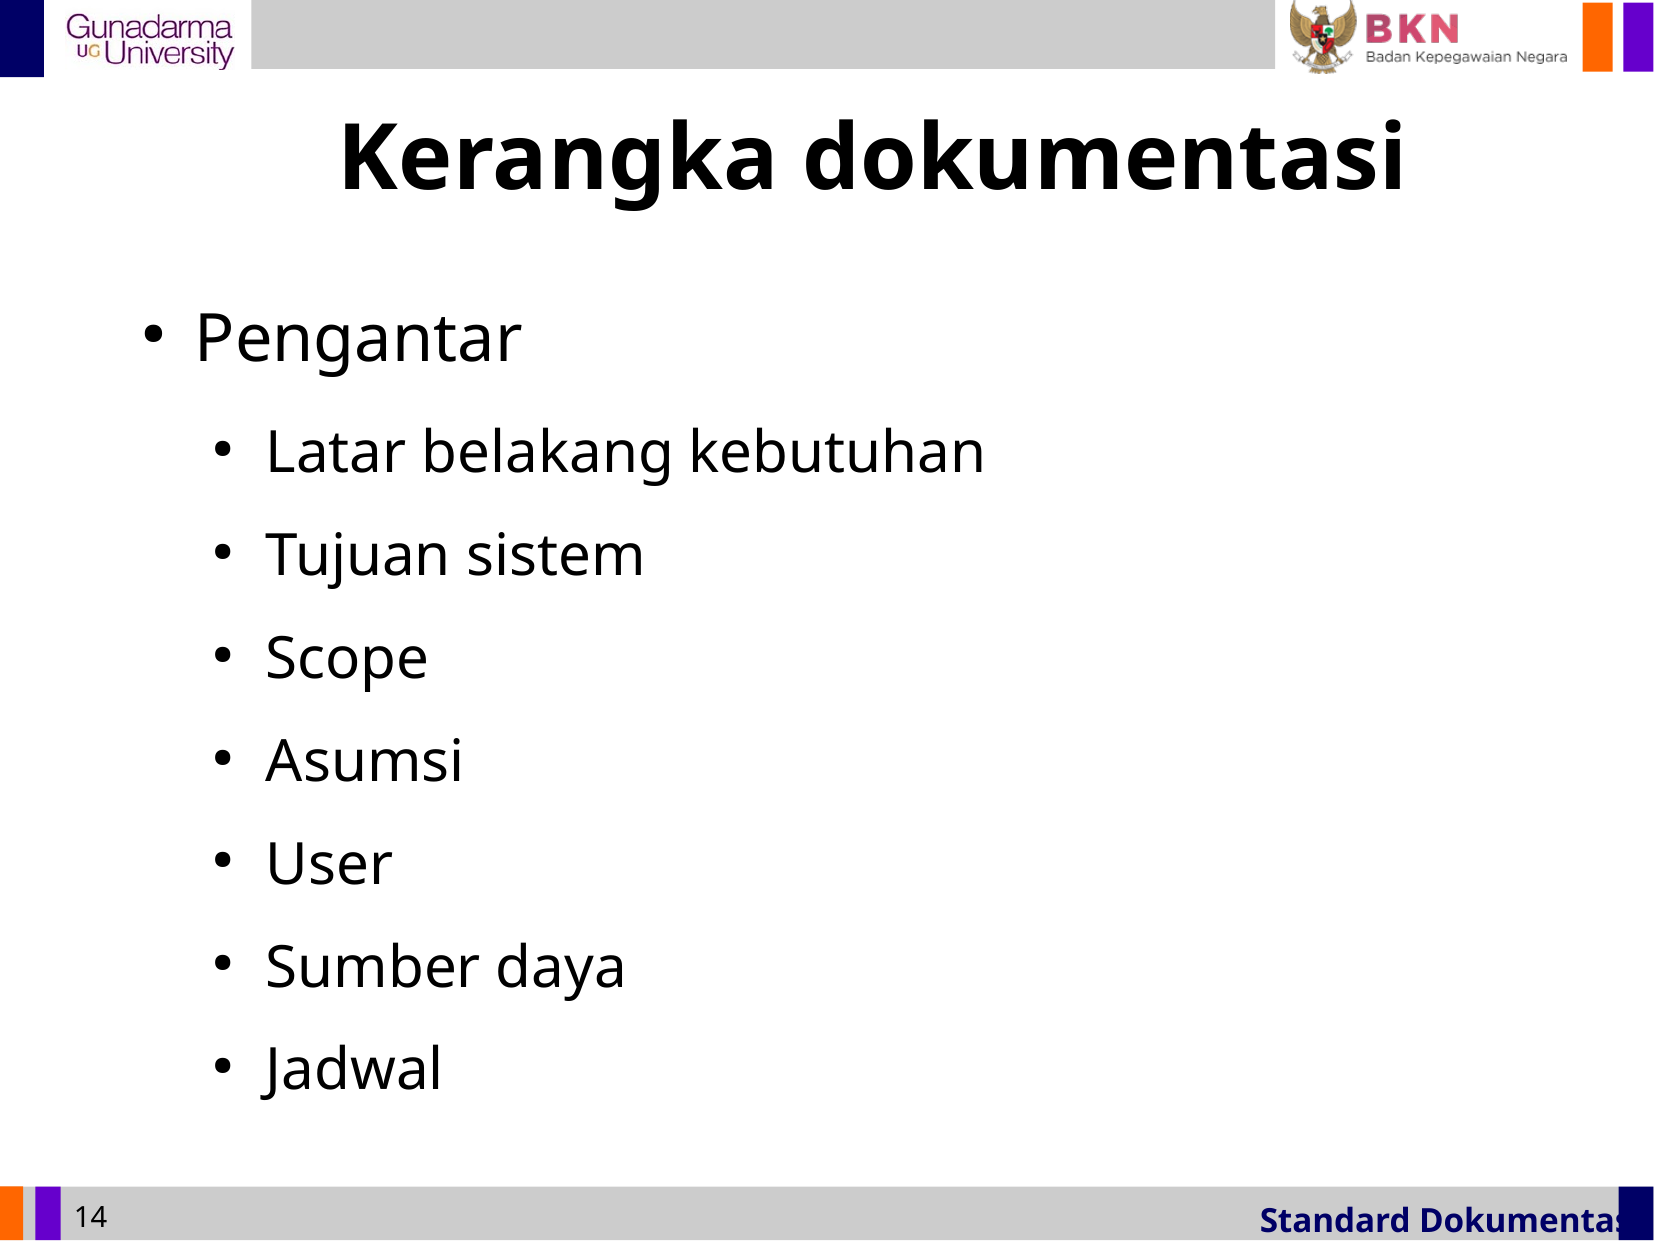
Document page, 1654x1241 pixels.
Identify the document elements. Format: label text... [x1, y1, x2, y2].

title Kerangka dokumentasi [116, 56, 1630, 251]
picture [65, 0, 235, 70]
picture [1290, 0, 1567, 56]
list Pengantar Latar belakang kebutuhan Tujuan sistem Scope Asumsi User Sumber daya Jadwal [124, 290, 1630, 1109]
